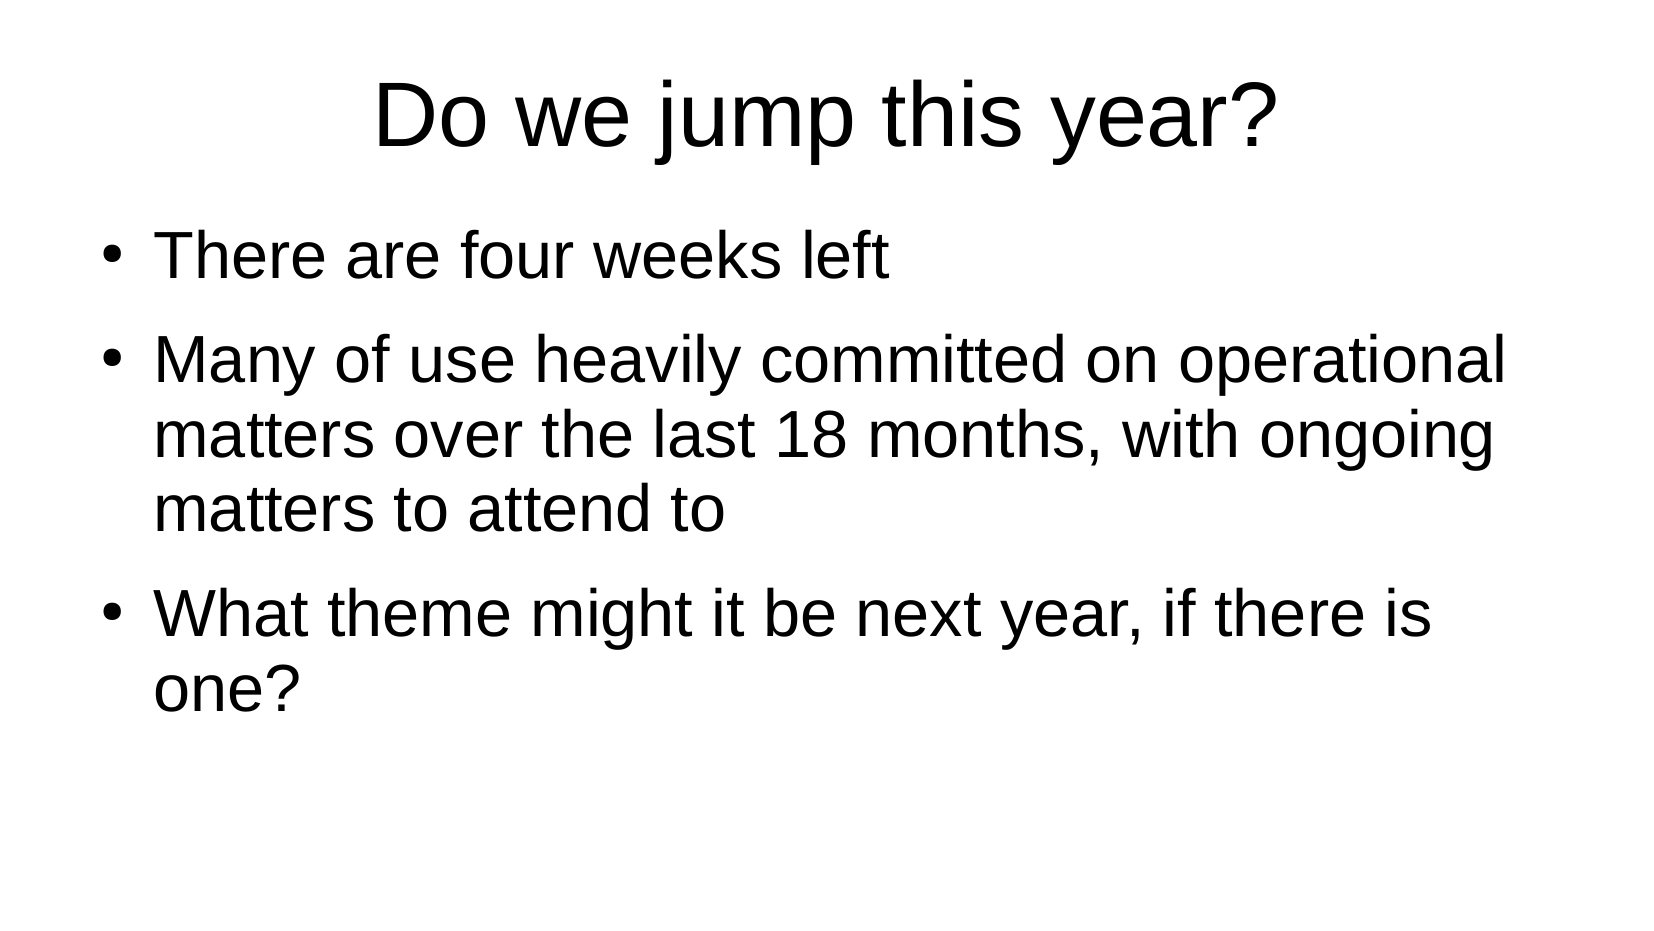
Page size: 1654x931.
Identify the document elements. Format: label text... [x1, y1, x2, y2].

title Do we jump this year? [82, 37, 1571, 193]
list There are four weeks left Many of use heavily committed on operational matters over the last 18 months, with ongoing matters to attend to What theme might it be next year, if there is one? [82, 217, 1571, 758]
